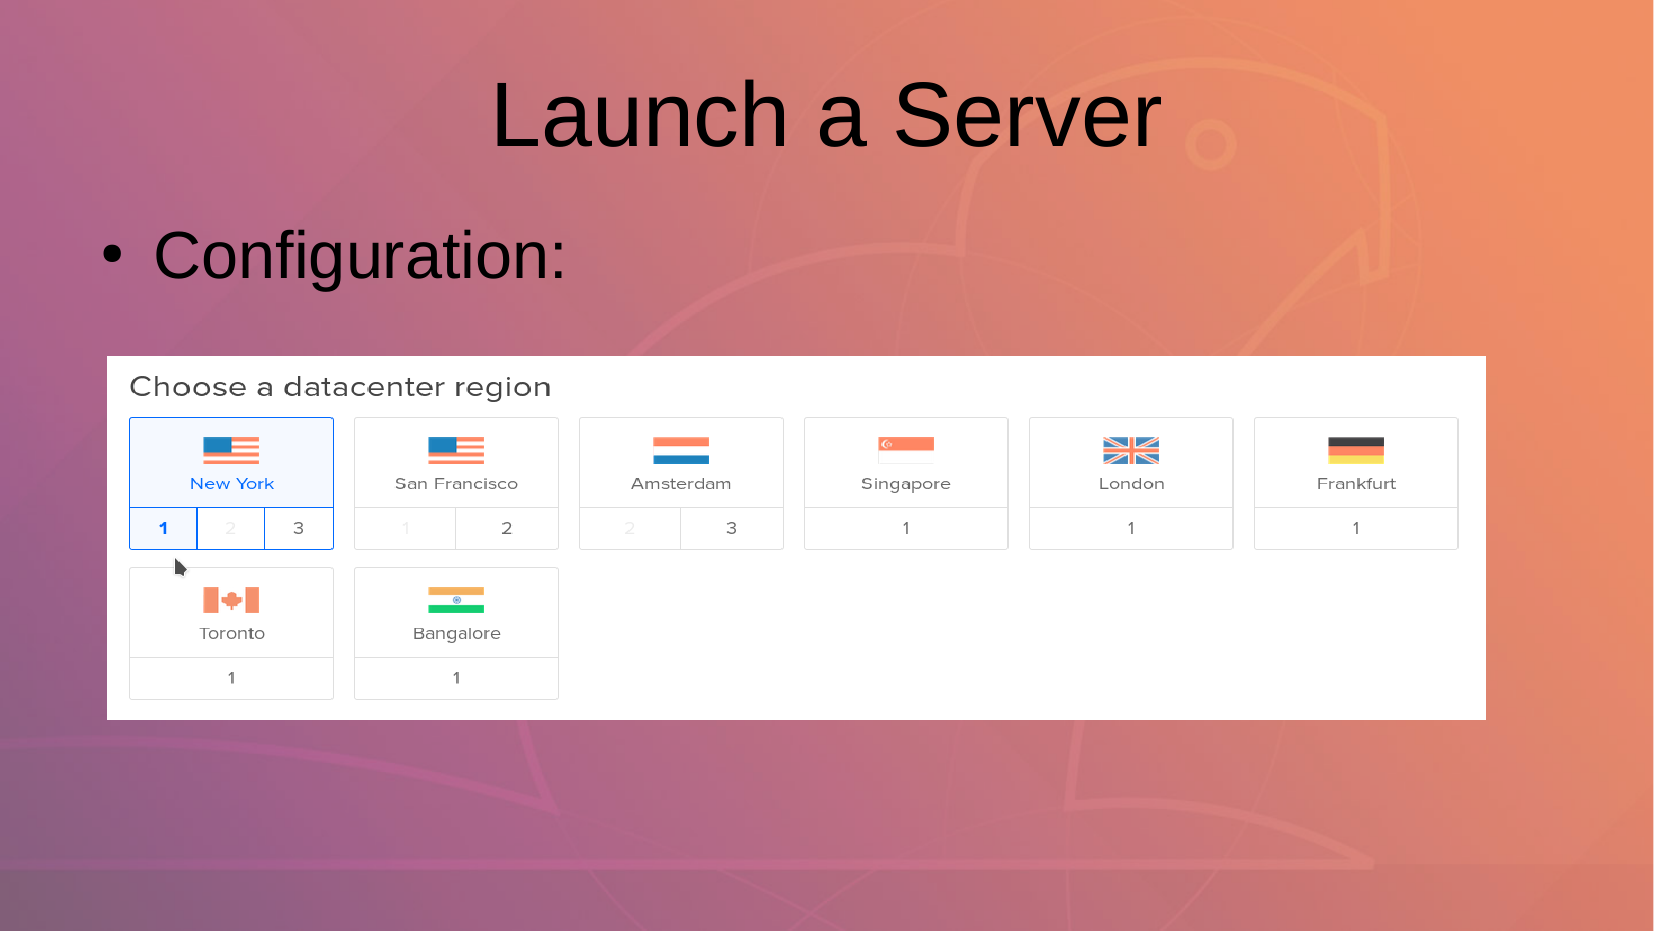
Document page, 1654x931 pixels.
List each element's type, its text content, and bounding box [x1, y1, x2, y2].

list Configuration: [82, 217, 1571, 331]
picture [107, 356, 1486, 721]
title Launch a Server [82, 37, 1571, 193]
